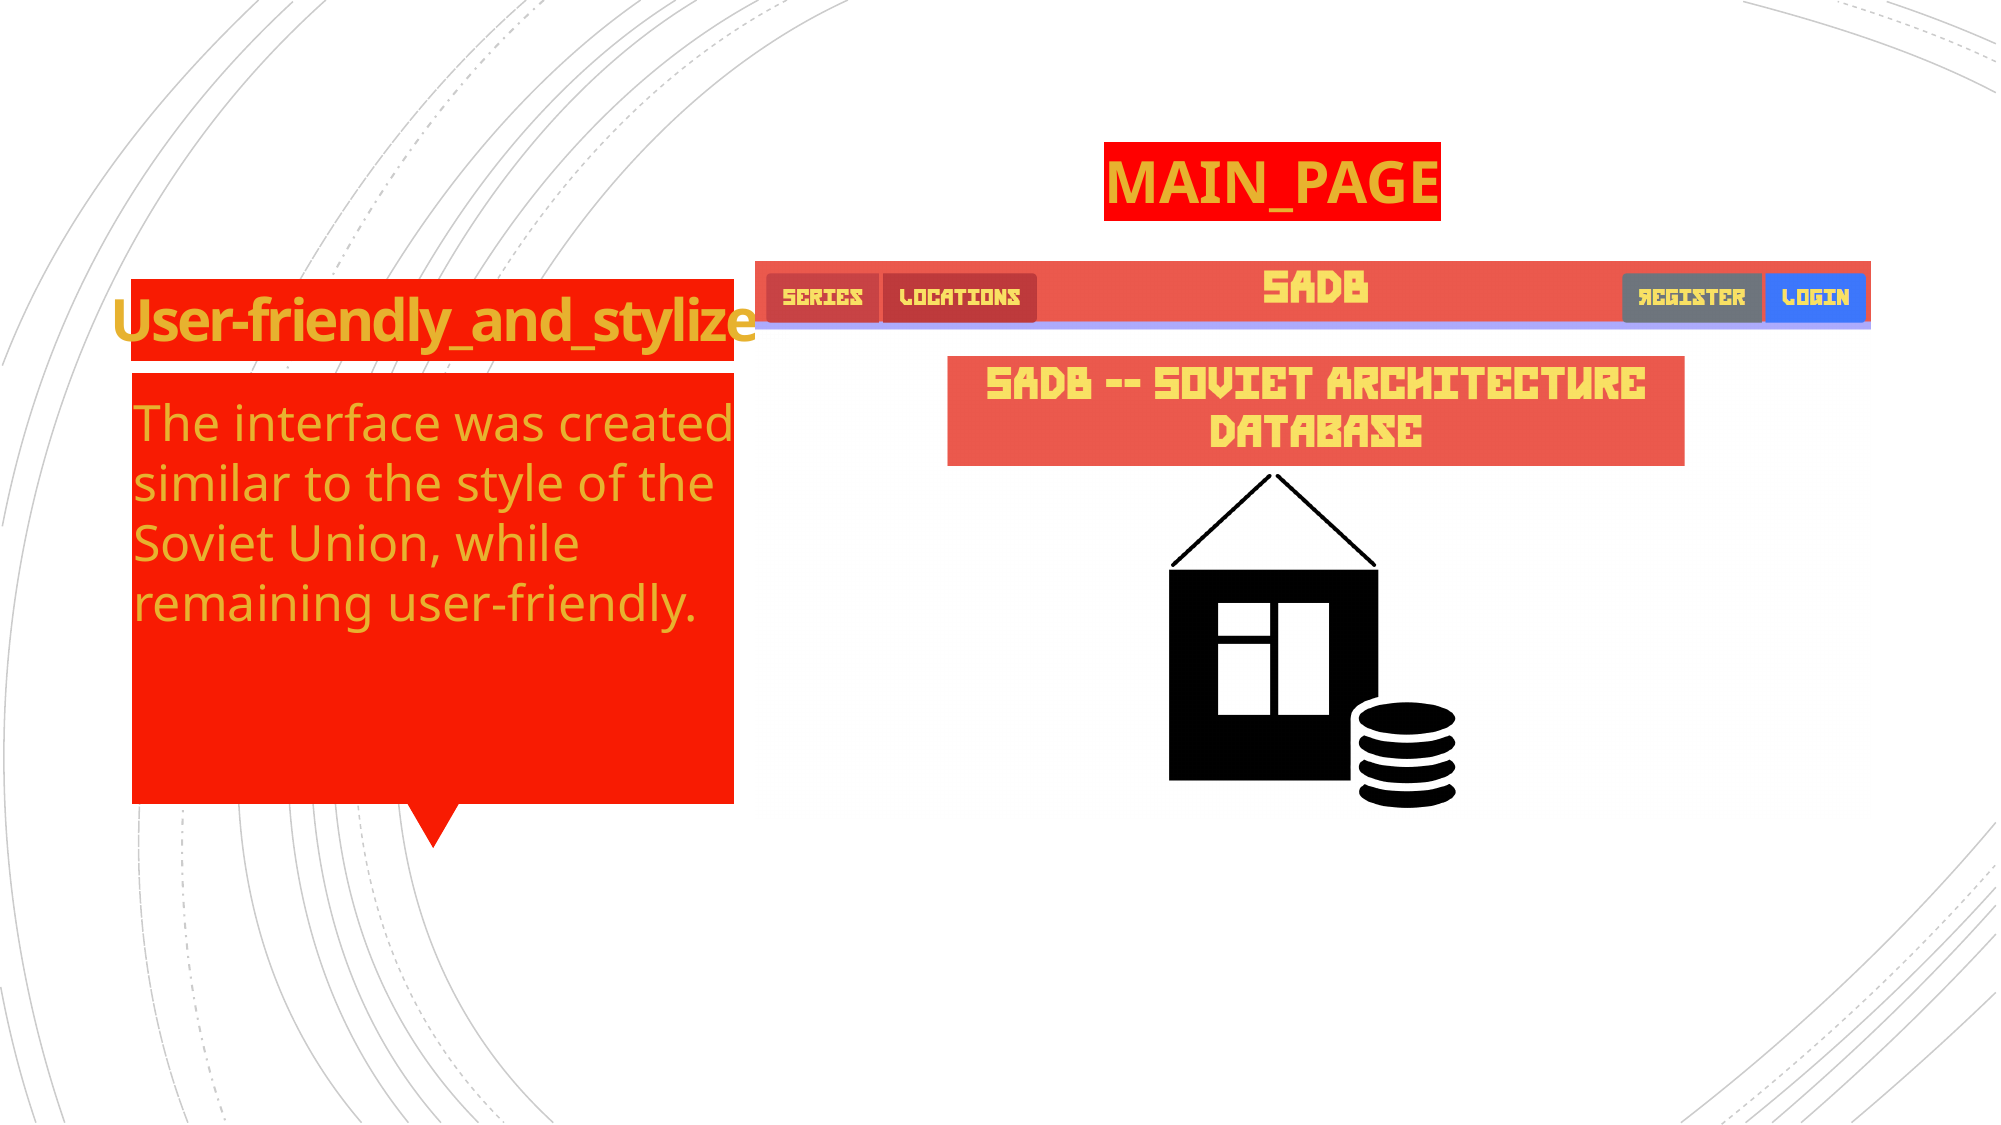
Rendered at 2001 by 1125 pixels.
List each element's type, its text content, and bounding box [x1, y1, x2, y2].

text_box MAIN_PAGE [1089, 138, 1518, 224]
title User-friendly_and_stylized [64, 240, 840, 407]
picture [755, 261, 1871, 819]
text_box The interface was created similar to the style of the Soviet Union, while remaining user-friendly. [118, 383, 758, 641]
